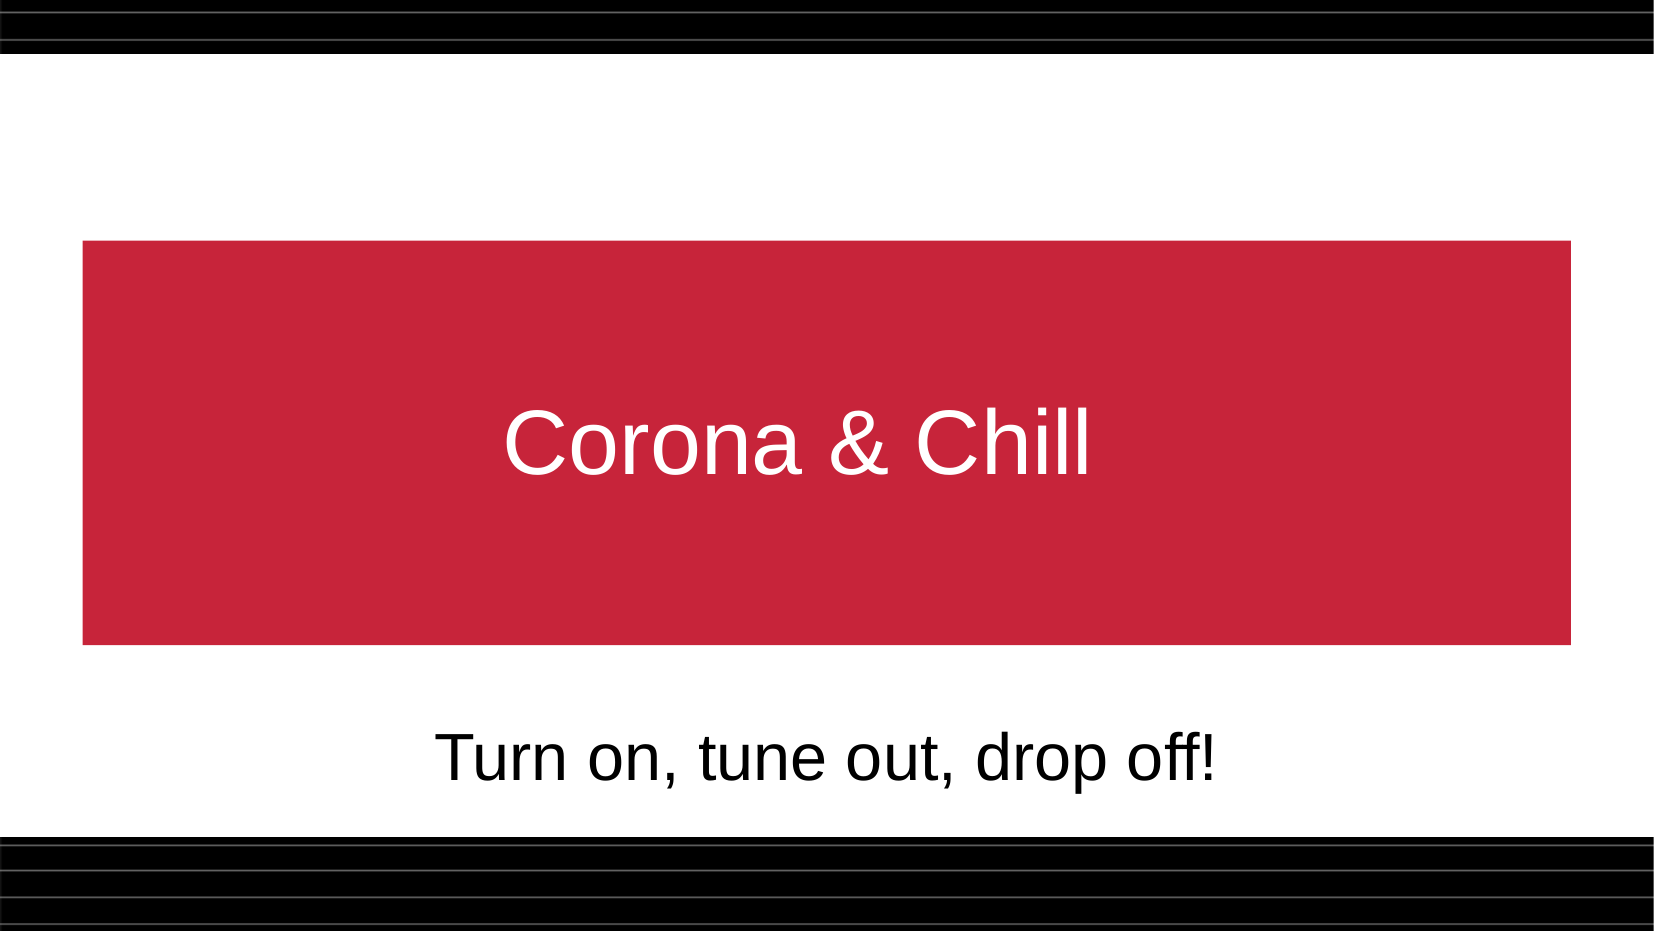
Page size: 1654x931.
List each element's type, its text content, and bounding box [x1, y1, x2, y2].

picture [0, 0, 1654, 54]
picture [0, 837, 1654, 931]
title Corona & Chill [82, 240, 1571, 646]
subtitle Turn on, tune out, drop off! [395, 645, 1258, 858]
